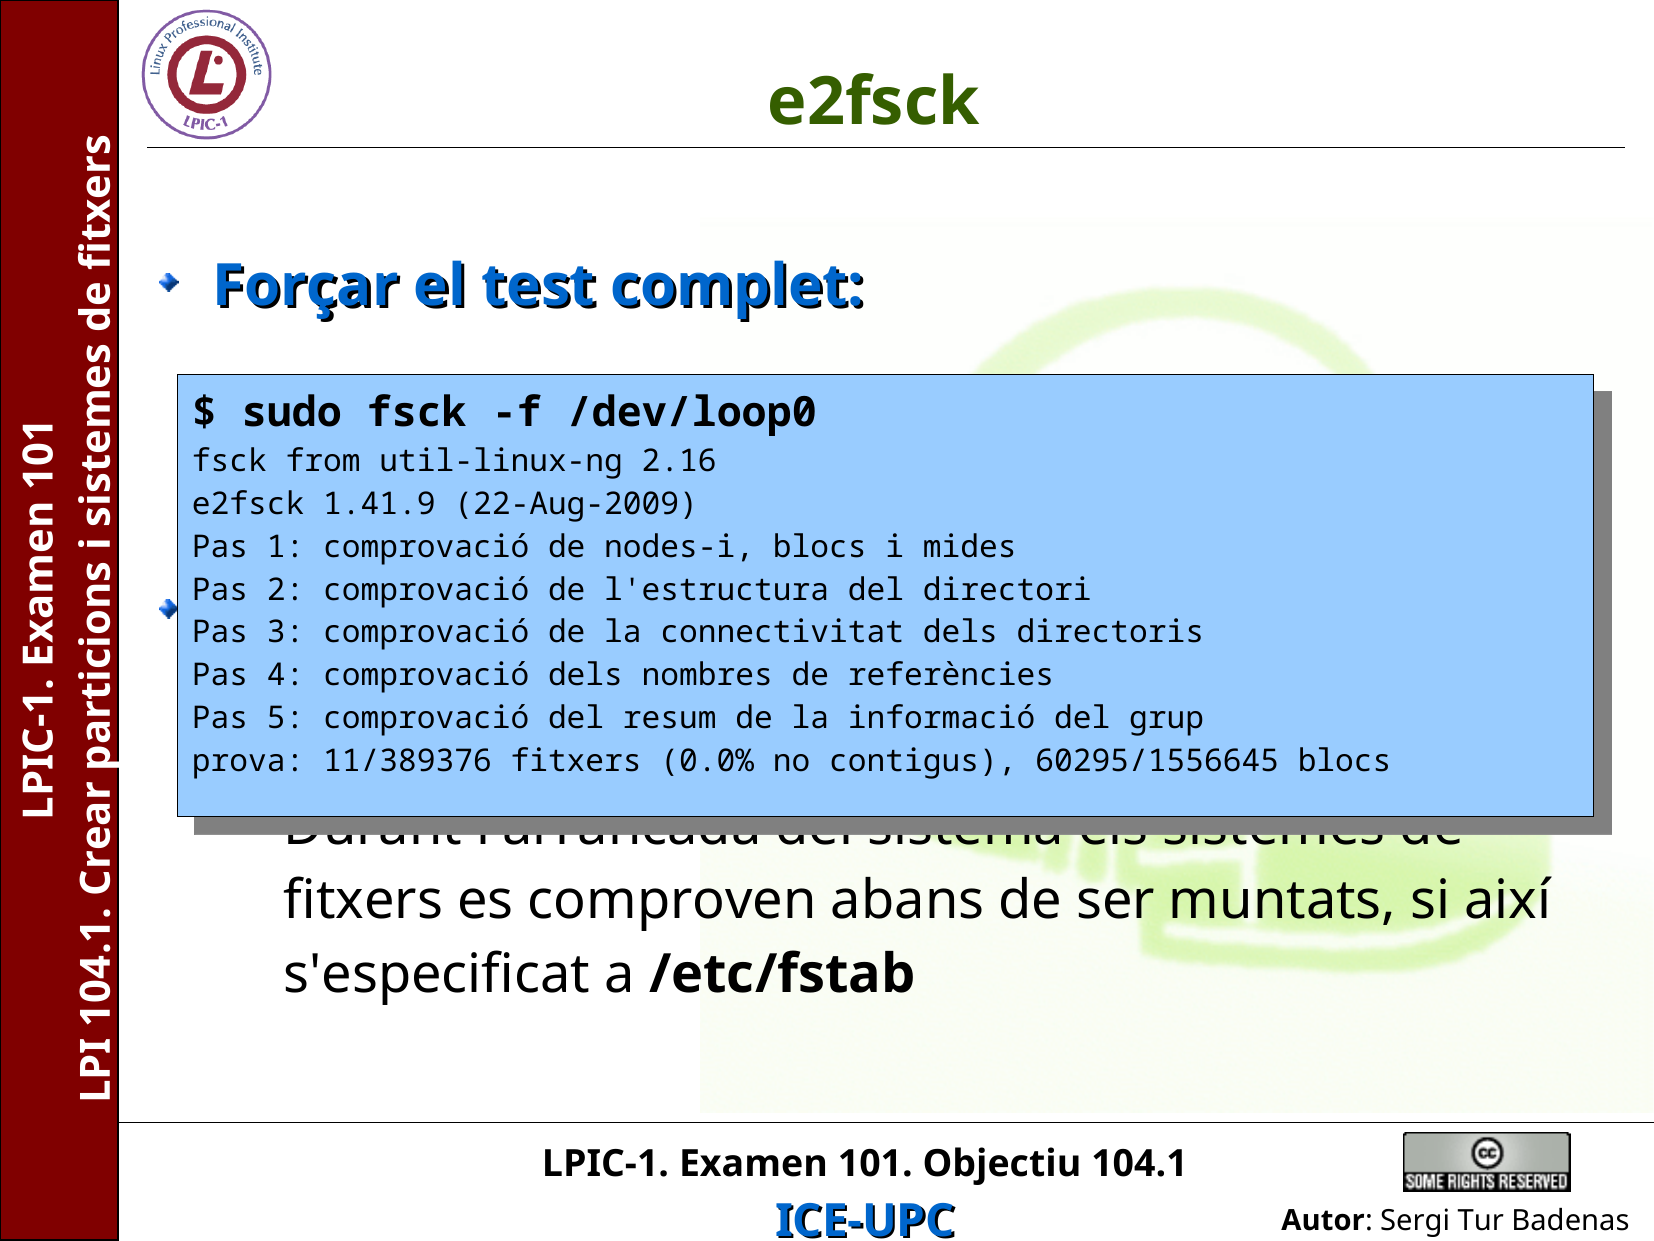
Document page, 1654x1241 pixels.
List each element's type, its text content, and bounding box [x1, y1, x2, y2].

picture [1403, 1132, 1571, 1192]
title e2fsck [129, 55, 1619, 142]
list Forçar el test complet: Durant l'arrancada del sistema els sistemes de fitxers es comproven abans de ser muntats, si així s'especificat a /etc/fstab [141, 242, 1630, 1078]
picture [135, 5, 277, 55]
picture [700, 217, 1654, 1113]
text_box $ sudo fsck -f /dev/loop0 fsck from util-linux-ng 2.16 e2fsck 1.41.9 (22-Aug-2009) Pas 1: comprovació de nodes-i, blocs i mides Pas 2: comprovació de l'estructura del directori Pas 3: comprovació de la connectivitat dels directoris Pas 4: comprovació dels nombres de referències Pas 5: comprovació del resum de la informació del grup prova: 11/389376 fitxers (0.0% no contigus), 60295/1556645 blocs [177, 374, 1594, 705]
